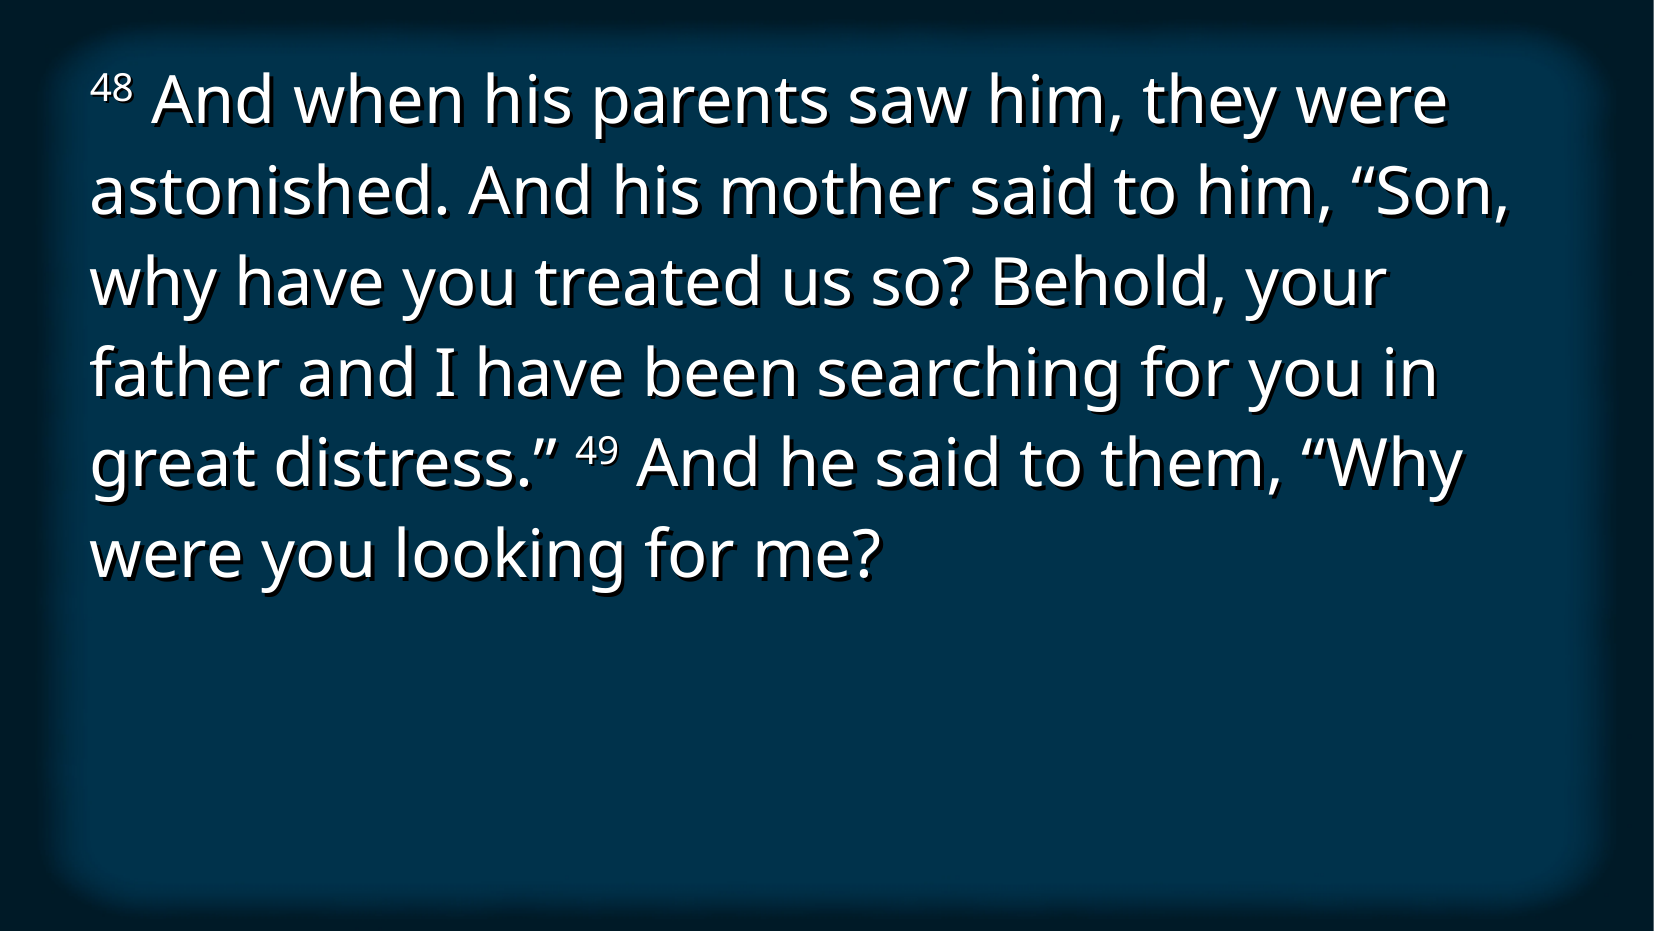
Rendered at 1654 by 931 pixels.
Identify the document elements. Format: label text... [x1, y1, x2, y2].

text_box 48 And when his parents saw him, they were astonished. And his mother said to him, “Son, why have you treated us so? Behold, your father and I have been searching for you in great distress.” 49 And he said to them, “Why were you looking for me? [75, 45, 1576, 593]
picture [0, 0, 1654, 931]
